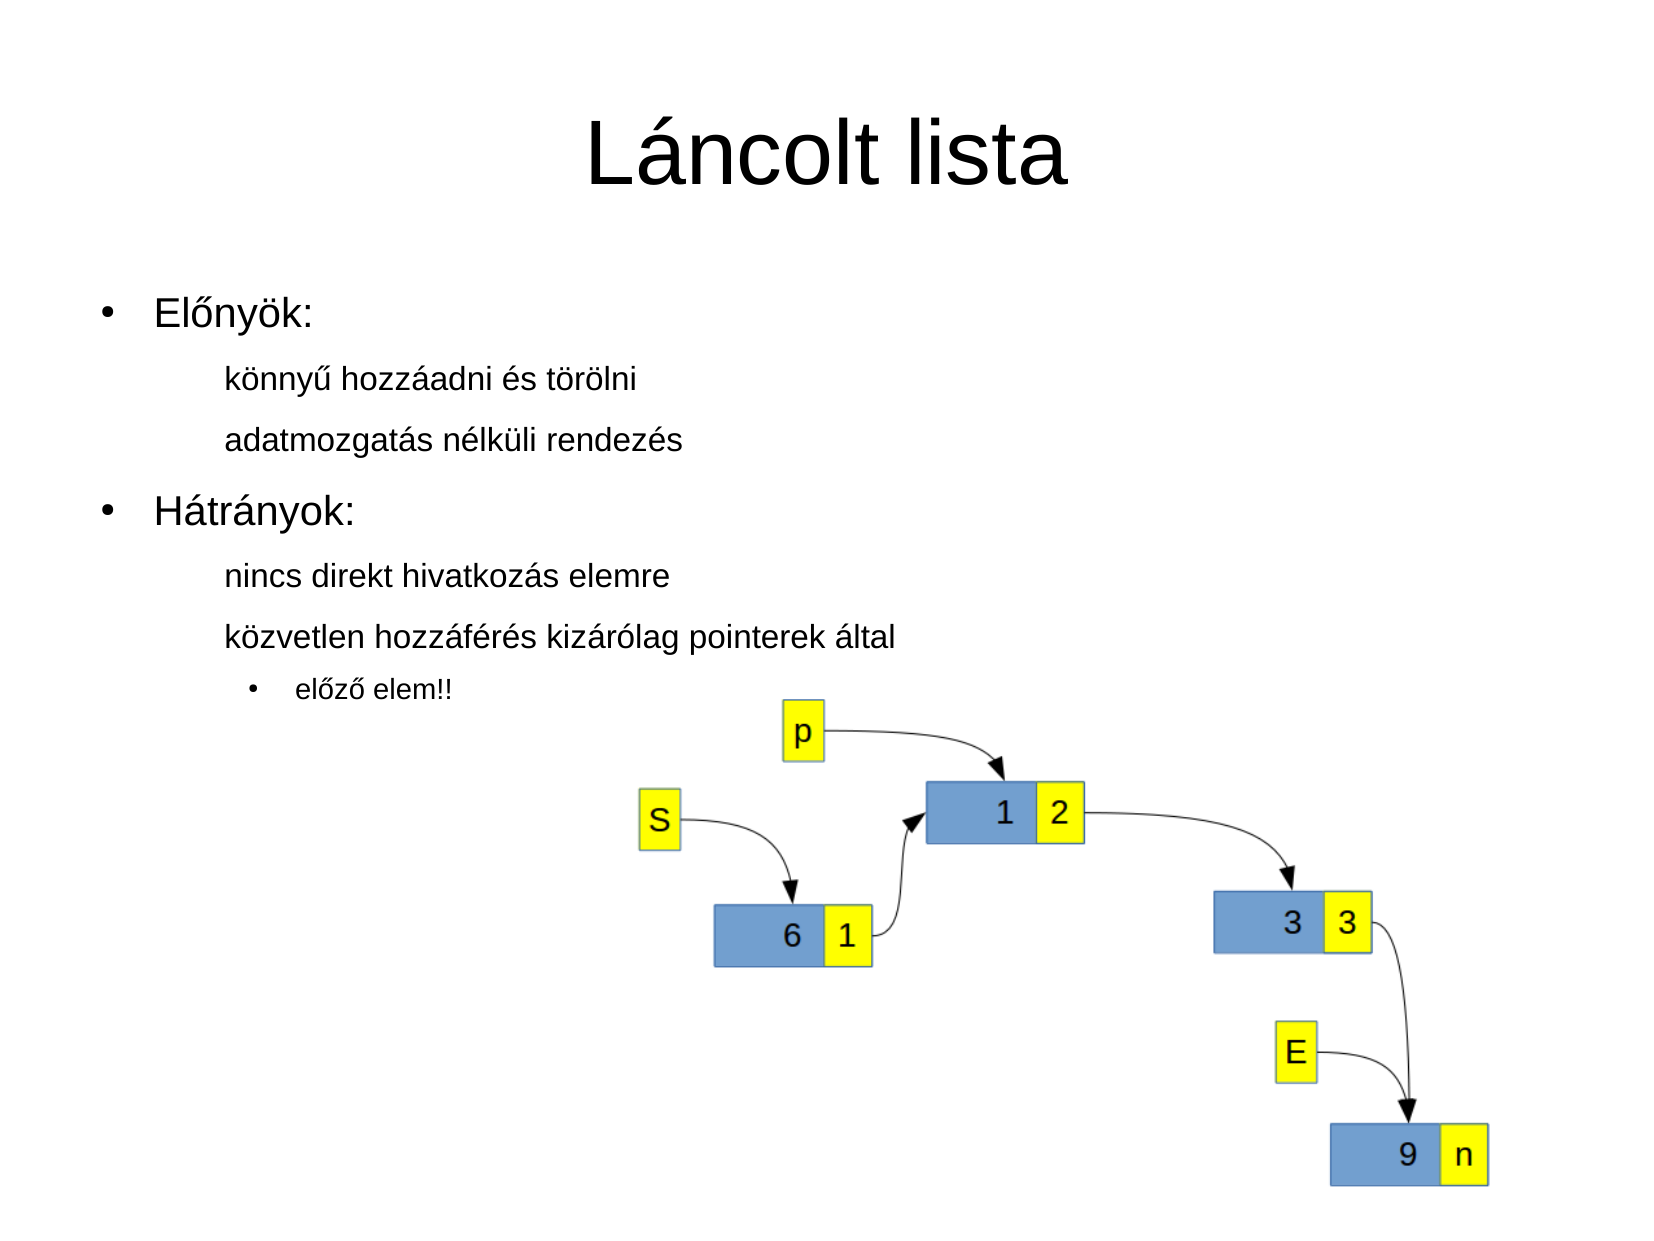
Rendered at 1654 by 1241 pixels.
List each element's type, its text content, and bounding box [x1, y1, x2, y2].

list Előnyök: könnyű hozzáadni és törölni adatmozgatás nélküli rendezés Hátrányok: nincs direkt hivatkozás elemre közvetlen hozzáférés kizárólag pointerek által előző elem!! [82, 290, 1571, 1010]
title Láncolt lista [82, 49, 1571, 257]
picture [616, 667, 1561, 1216]
